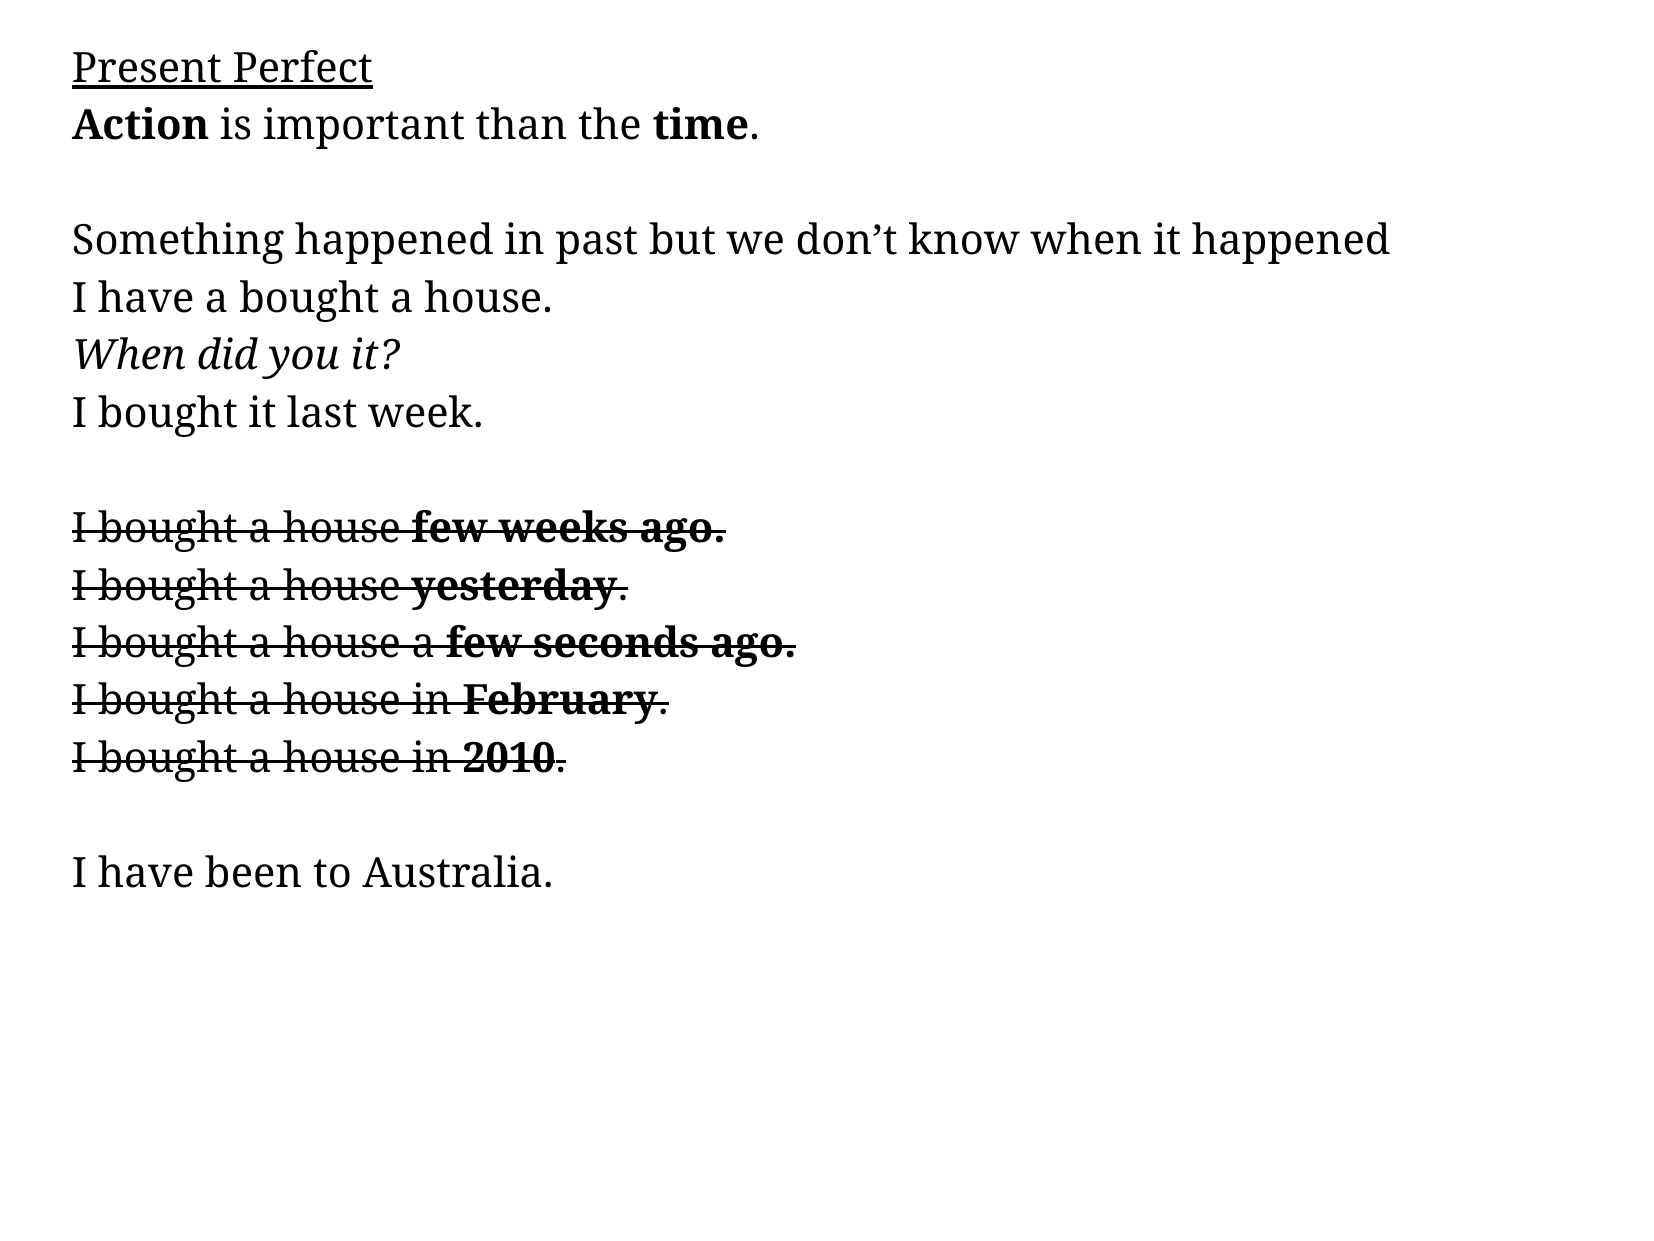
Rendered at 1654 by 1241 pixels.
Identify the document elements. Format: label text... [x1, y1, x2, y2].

text_box Present Perfect Action is important than the time. Something happened in past but we don’t know when it happened I have a bought a house. When did you it? I bought it last week. I bought a house few weeks ago. I bought a house yesterday. I bought a house a few seconds ago. I bought a house in February. I bought a house in 2010. I have been to Australia. [71, 31, 1560, 1140]
